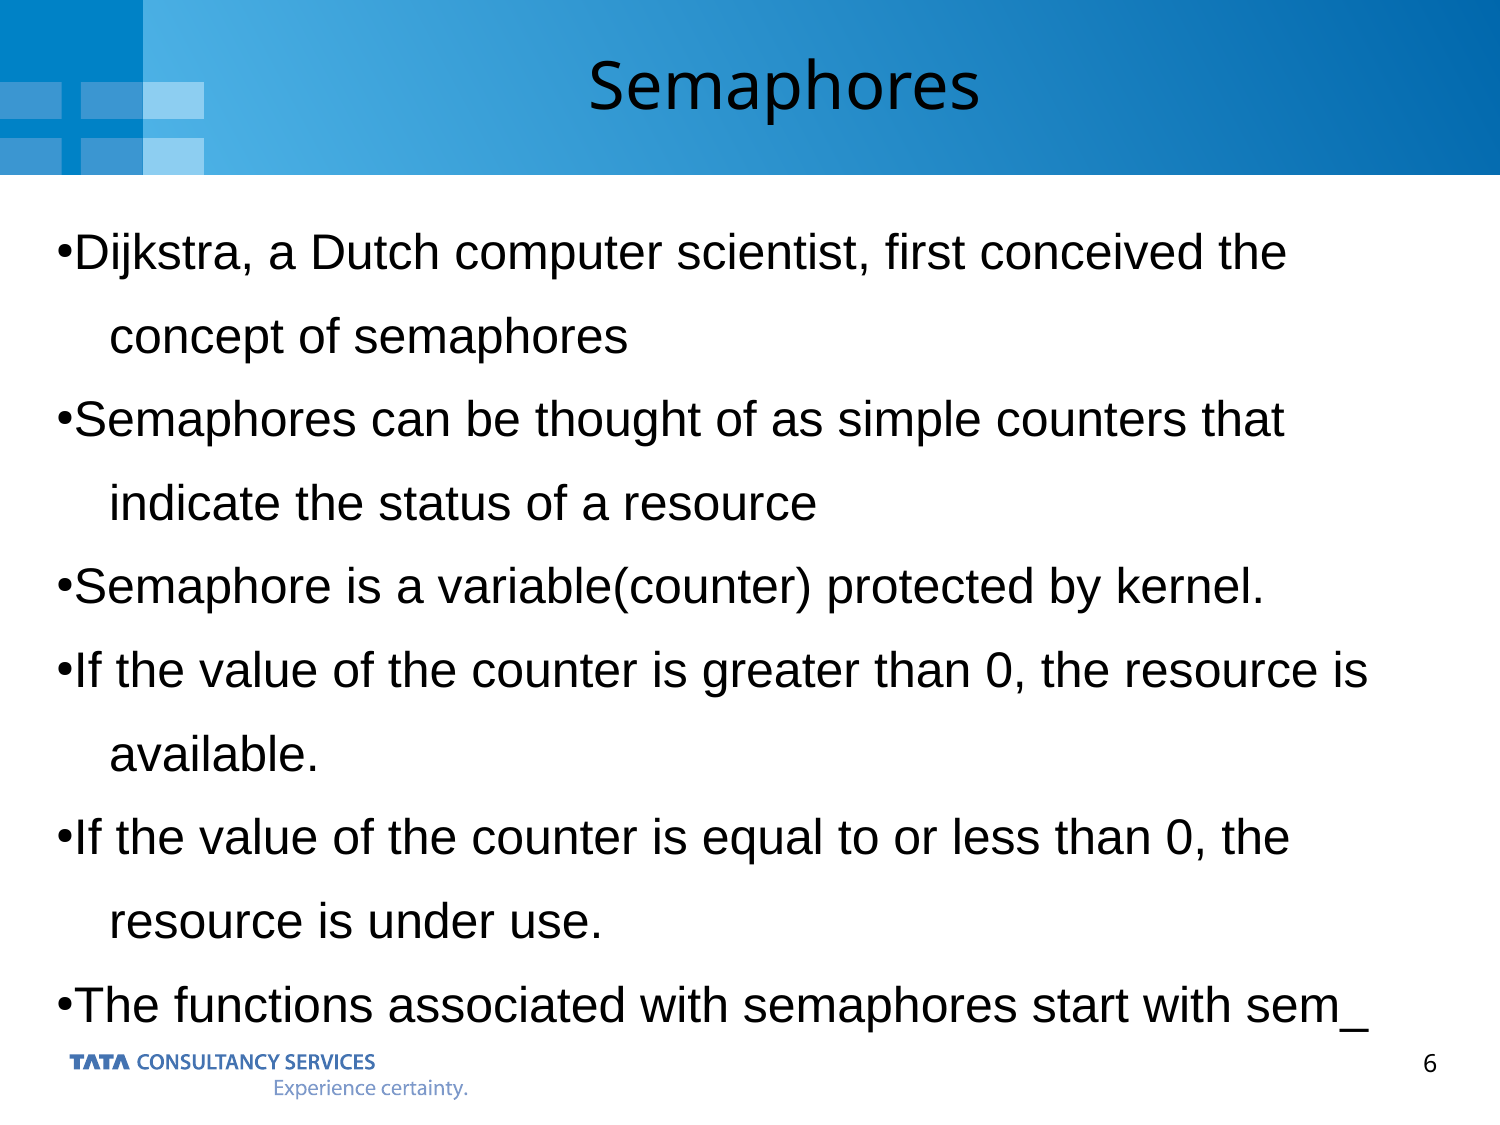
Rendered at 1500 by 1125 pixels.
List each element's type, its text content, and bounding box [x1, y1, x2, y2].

text_box Semaphores [224, 11, 1347, 154]
text_box Dijkstra, a Dutch computer scientist, first conceived the concept of semaphores Semaphores can be thought of as simple counters that indicate the status of a resource Semaphore is a variable(counter) protected by kernel. If the value of the counter is greater than 0, the resource is available. If the value of the counter is equal to or less than 0, the resource is under use. The functions associated with semaphores start with sem_ [23, 188, 1477, 1040]
